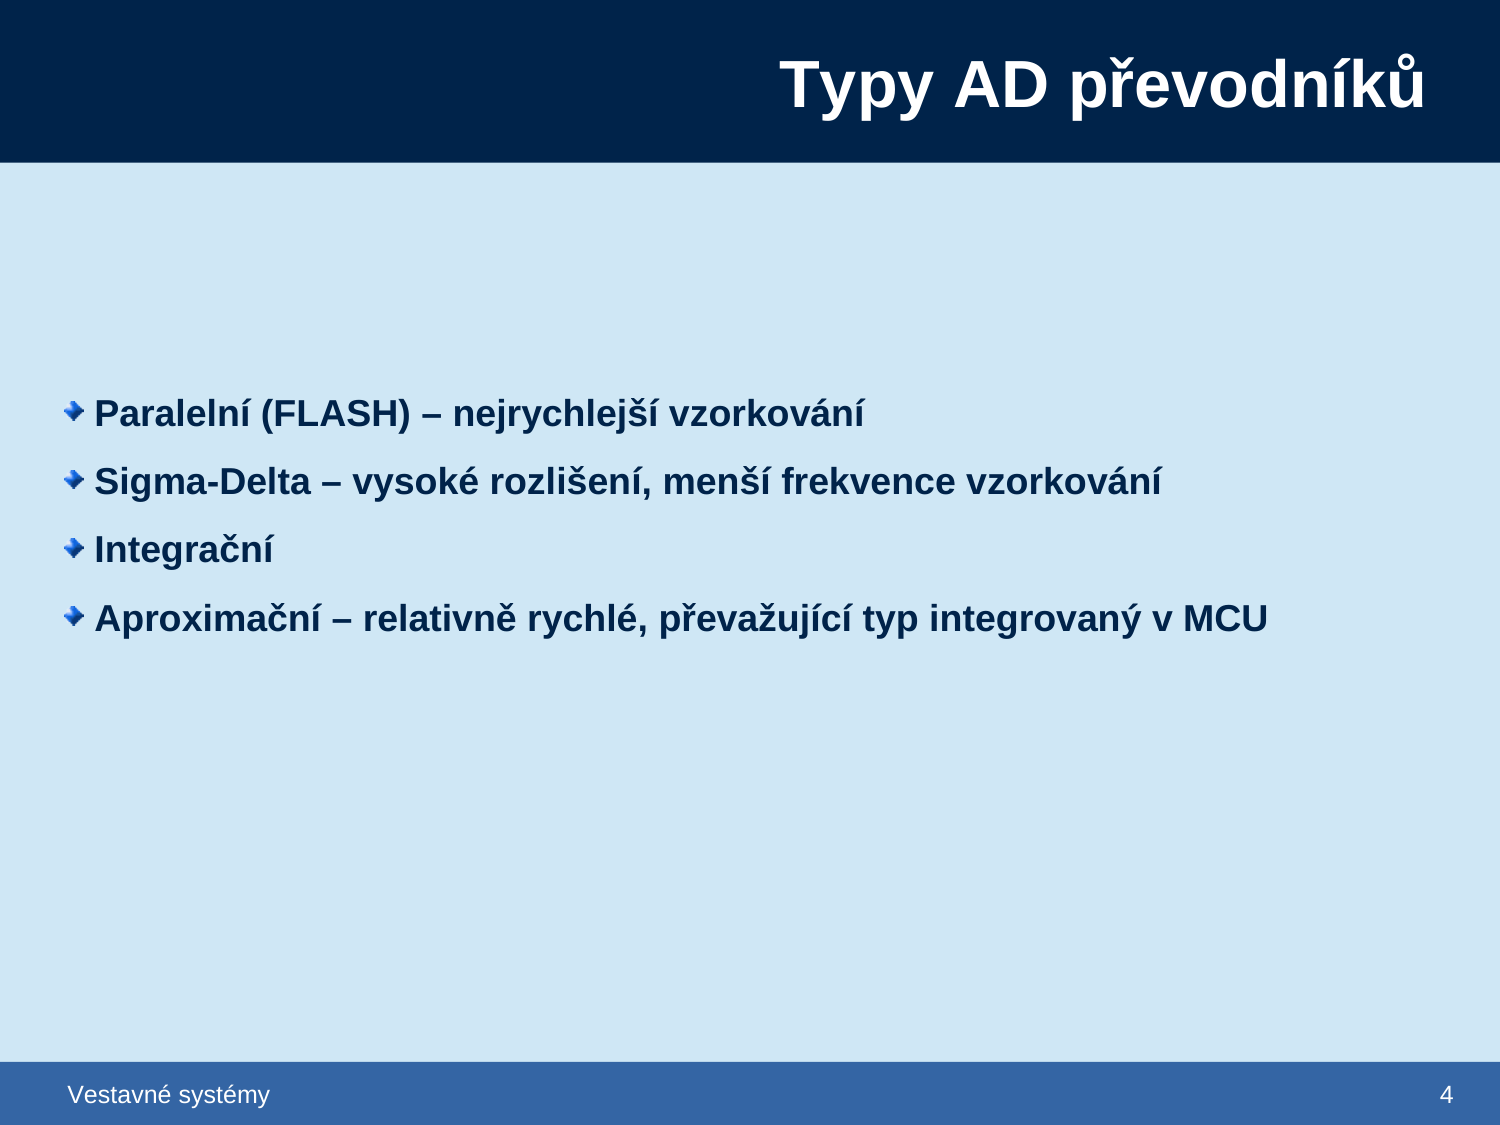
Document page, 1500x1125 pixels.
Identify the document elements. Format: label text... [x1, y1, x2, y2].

list Paralelní (FLASH) – nejrychlejší vzorkování Sigma-Delta – vysoké rozlišení, menší frekvence vzorkování Integrační Aproximační – relativně rychlé, převažující typ integrovaný v MCU [50, 187, 1450, 841]
title Typy AD převodníků [47, 0, 1443, 164]
